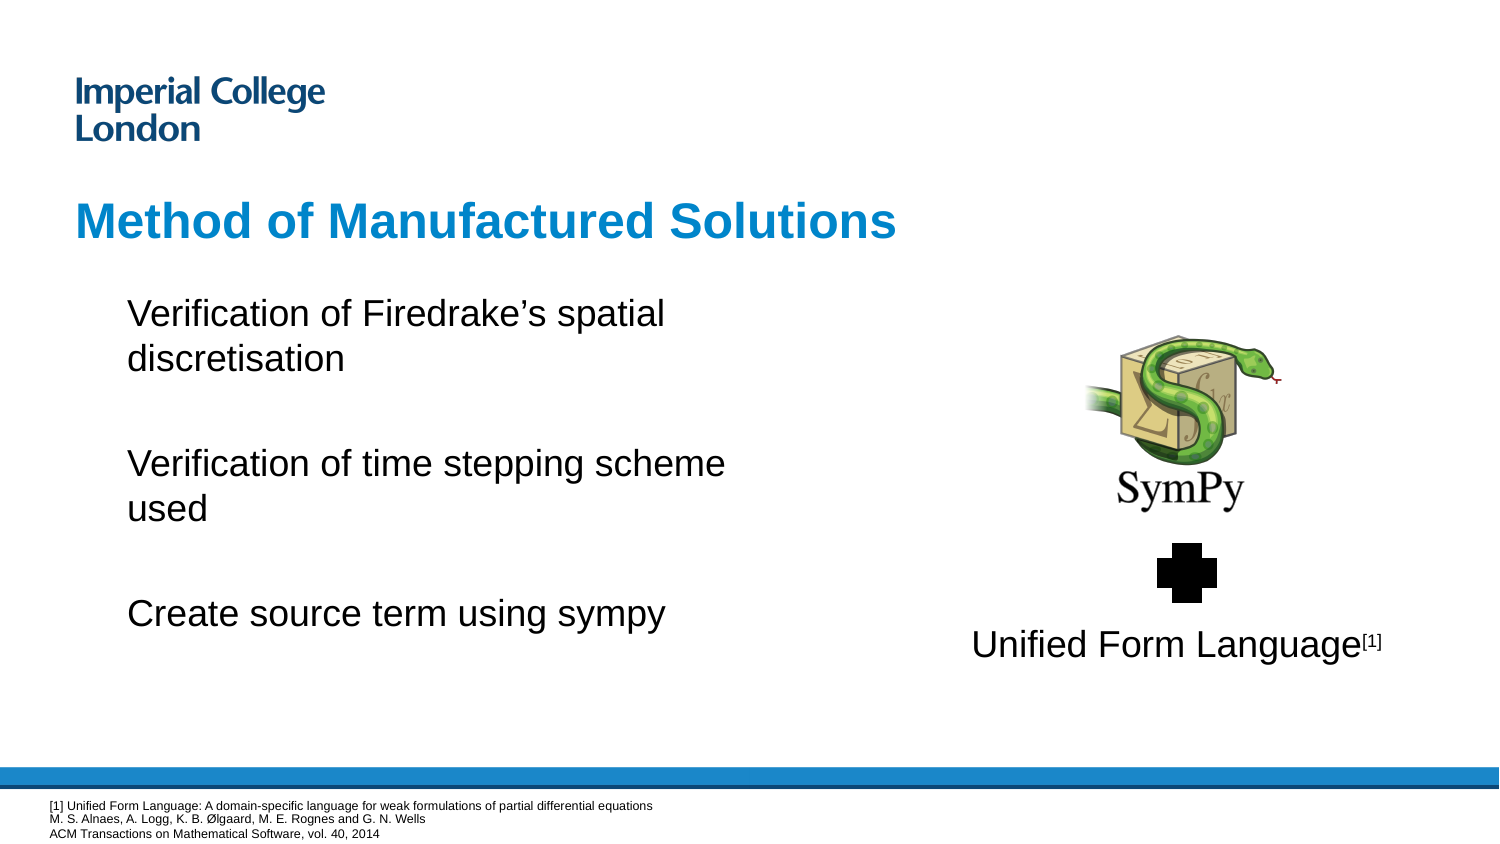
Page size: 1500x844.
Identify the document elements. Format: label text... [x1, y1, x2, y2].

text_box [1] Unified Form Language: A domain-specific language for weak formulations of partial differential equations M. S. Alnaes, A. Logg, K. B. Ølgaard, M. E. Rognes and G. N. Wells ACM Transactions on Mathematical Software, vol. 40, 2014 [34, 791, 1441, 844]
list Verification of Firedrake’s spatial discretisation Verification of time stepping scheme used Create source term using sympy [70, 288, 780, 718]
title Method of Manufactured Solutions [75, 183, 1425, 246]
picture [0, 0, 1499, 844]
text_box Unified Form Language[1] [956, 616, 1397, 674]
text_box [1157, 543, 1217, 603]
